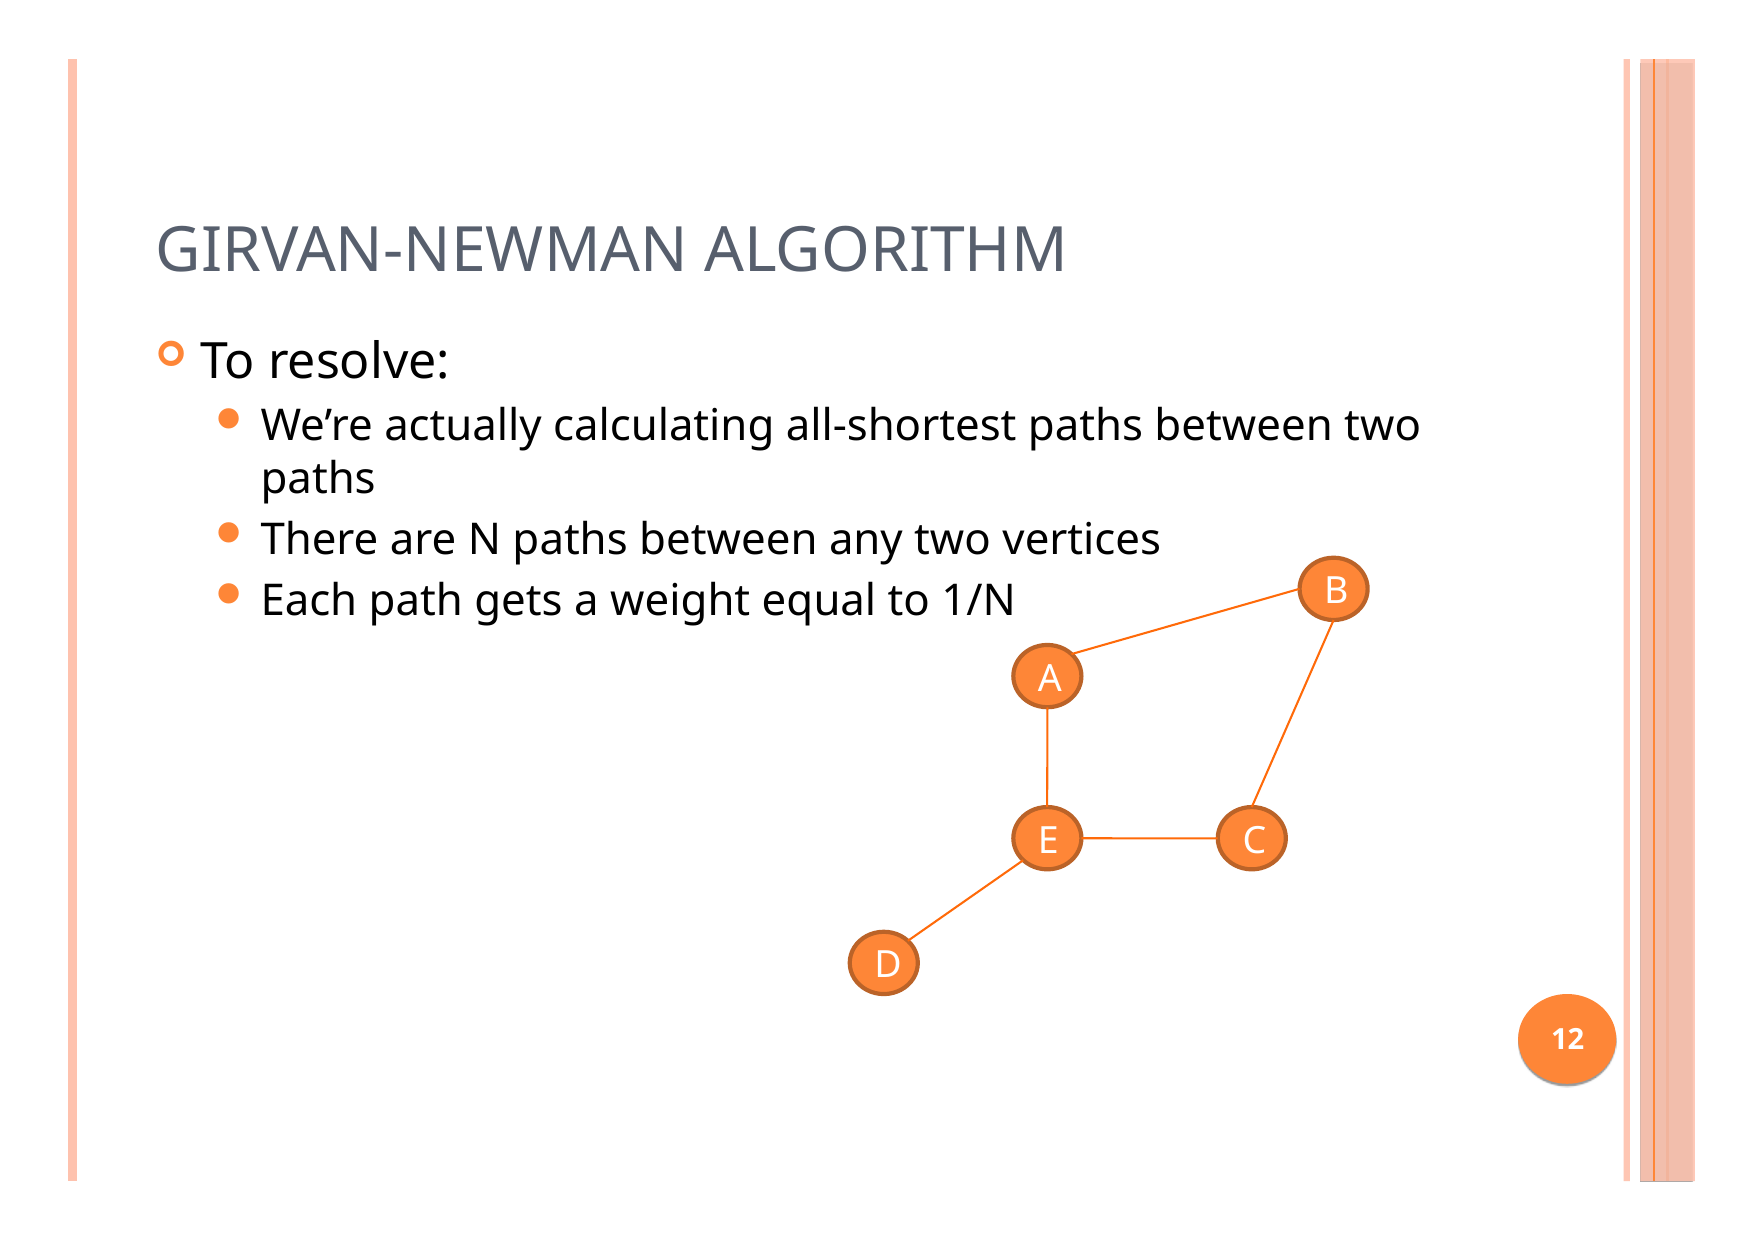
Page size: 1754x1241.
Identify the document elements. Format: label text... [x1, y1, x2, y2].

text_box D [849, 931, 918, 995]
text_box A [1013, 644, 1082, 708]
text_box E [1013, 807, 1082, 870]
slide_number <number> [1513, 997, 1623, 1083]
title Girvan-Newman Algorithm [140, 103, 1477, 291]
text_box B [1299, 557, 1368, 620]
footer [1563, 438, 1629, 963]
text_box C [1217, 807, 1286, 870]
list To resolve: We’re actually calculating all-shortest paths between two paths There are N paths between any two vertices Each path gets a weight equal to 1/N [140, 320, 1477, 1119]
